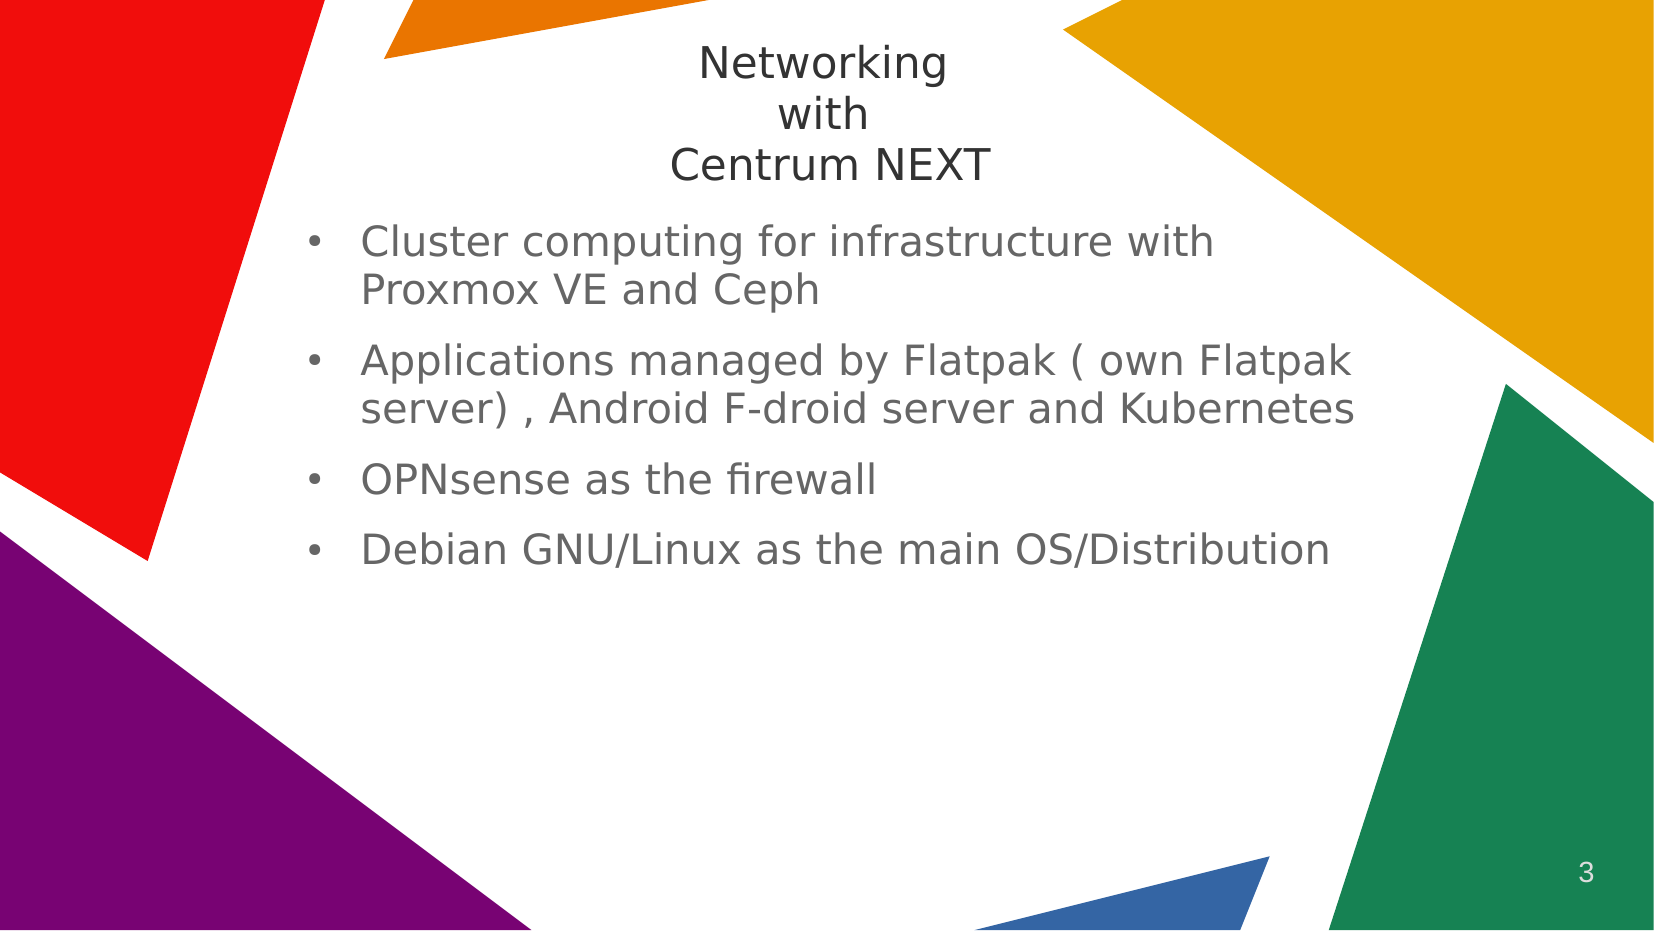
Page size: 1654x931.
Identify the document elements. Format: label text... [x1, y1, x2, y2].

title Networking with Centrum NEXT [289, 37, 1372, 193]
list Cluster computing for infrastructure with Proxmox VE and Ceph Applications managed by Flatpak ( own Flatpak server) , Android F-droid server and Kubernetes OPNsense as the firewall Debian GNU/Linux as the main OS/Distribution [289, 217, 1372, 817]
